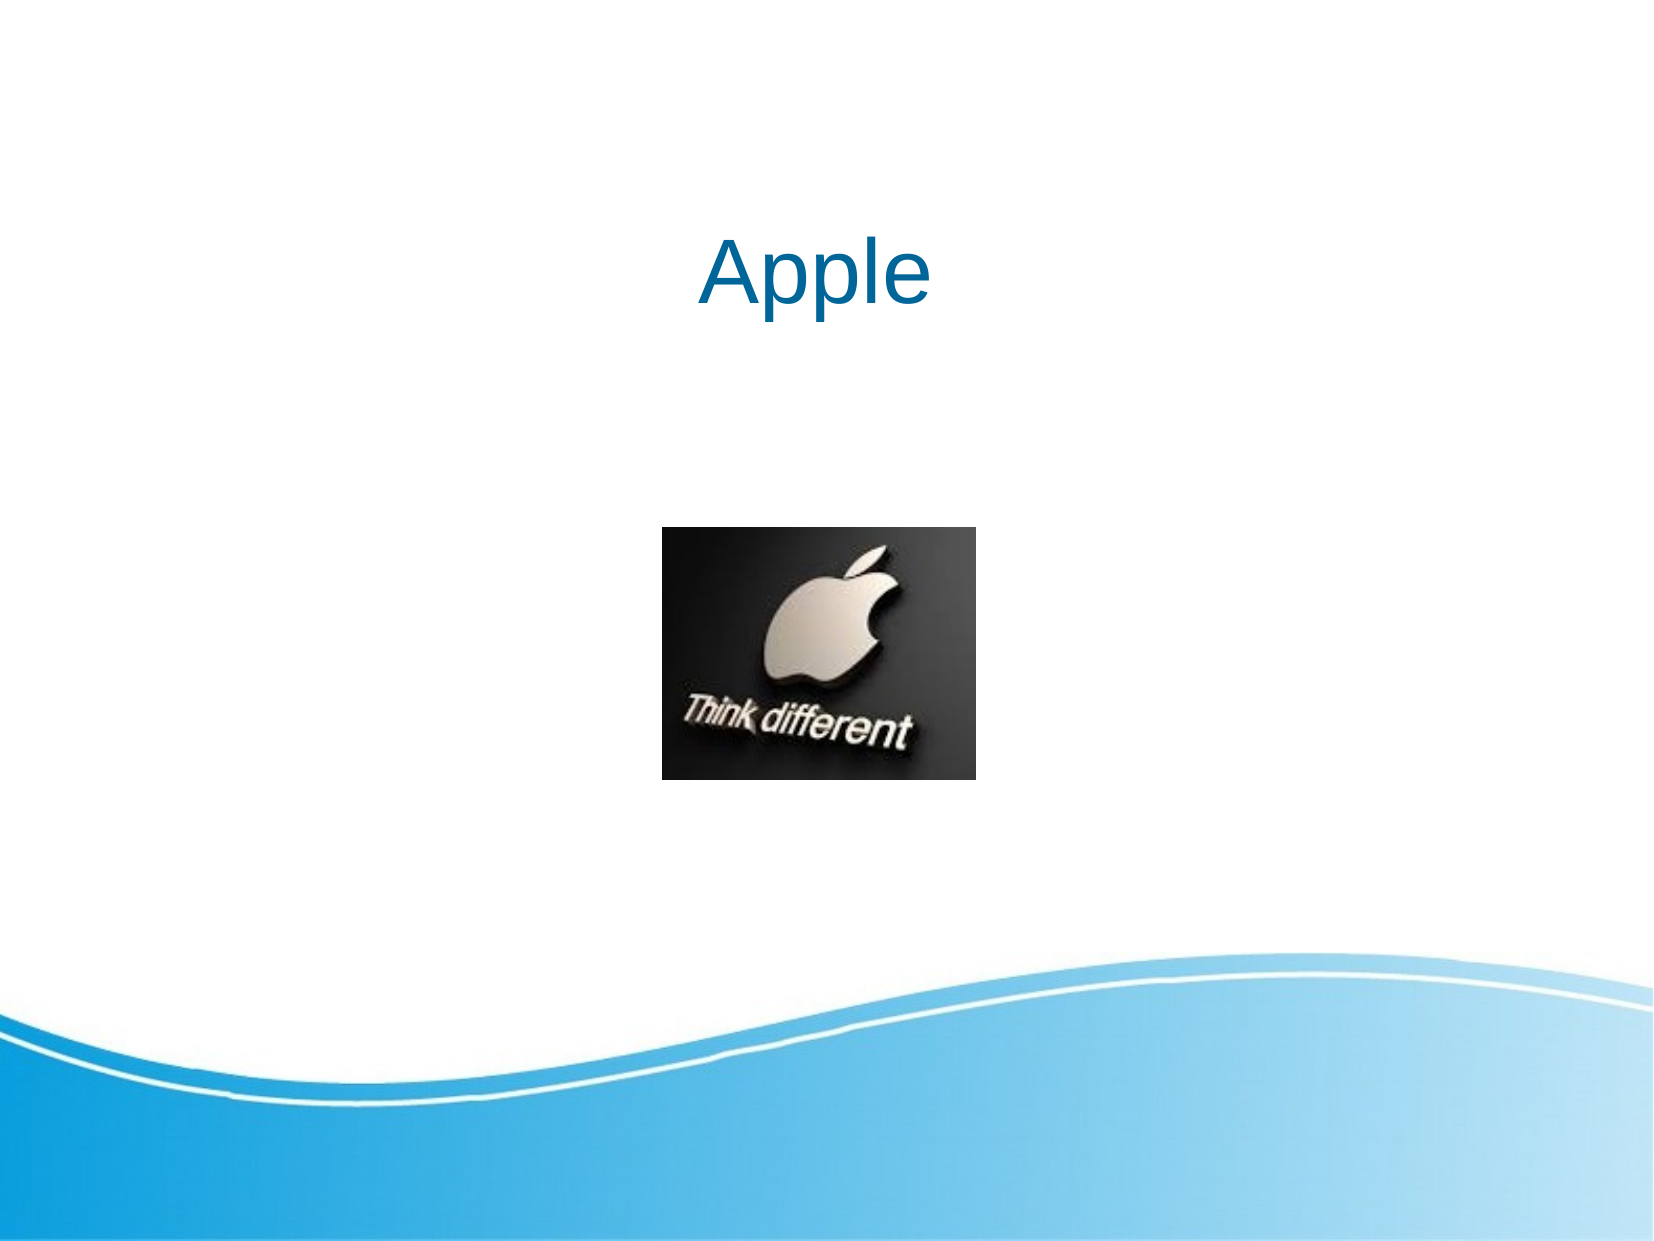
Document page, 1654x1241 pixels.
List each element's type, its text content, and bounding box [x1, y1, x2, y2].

picture [0, 952, 1654, 1241]
title Apple [71, 167, 1561, 376]
picture [662, 527, 976, 781]
